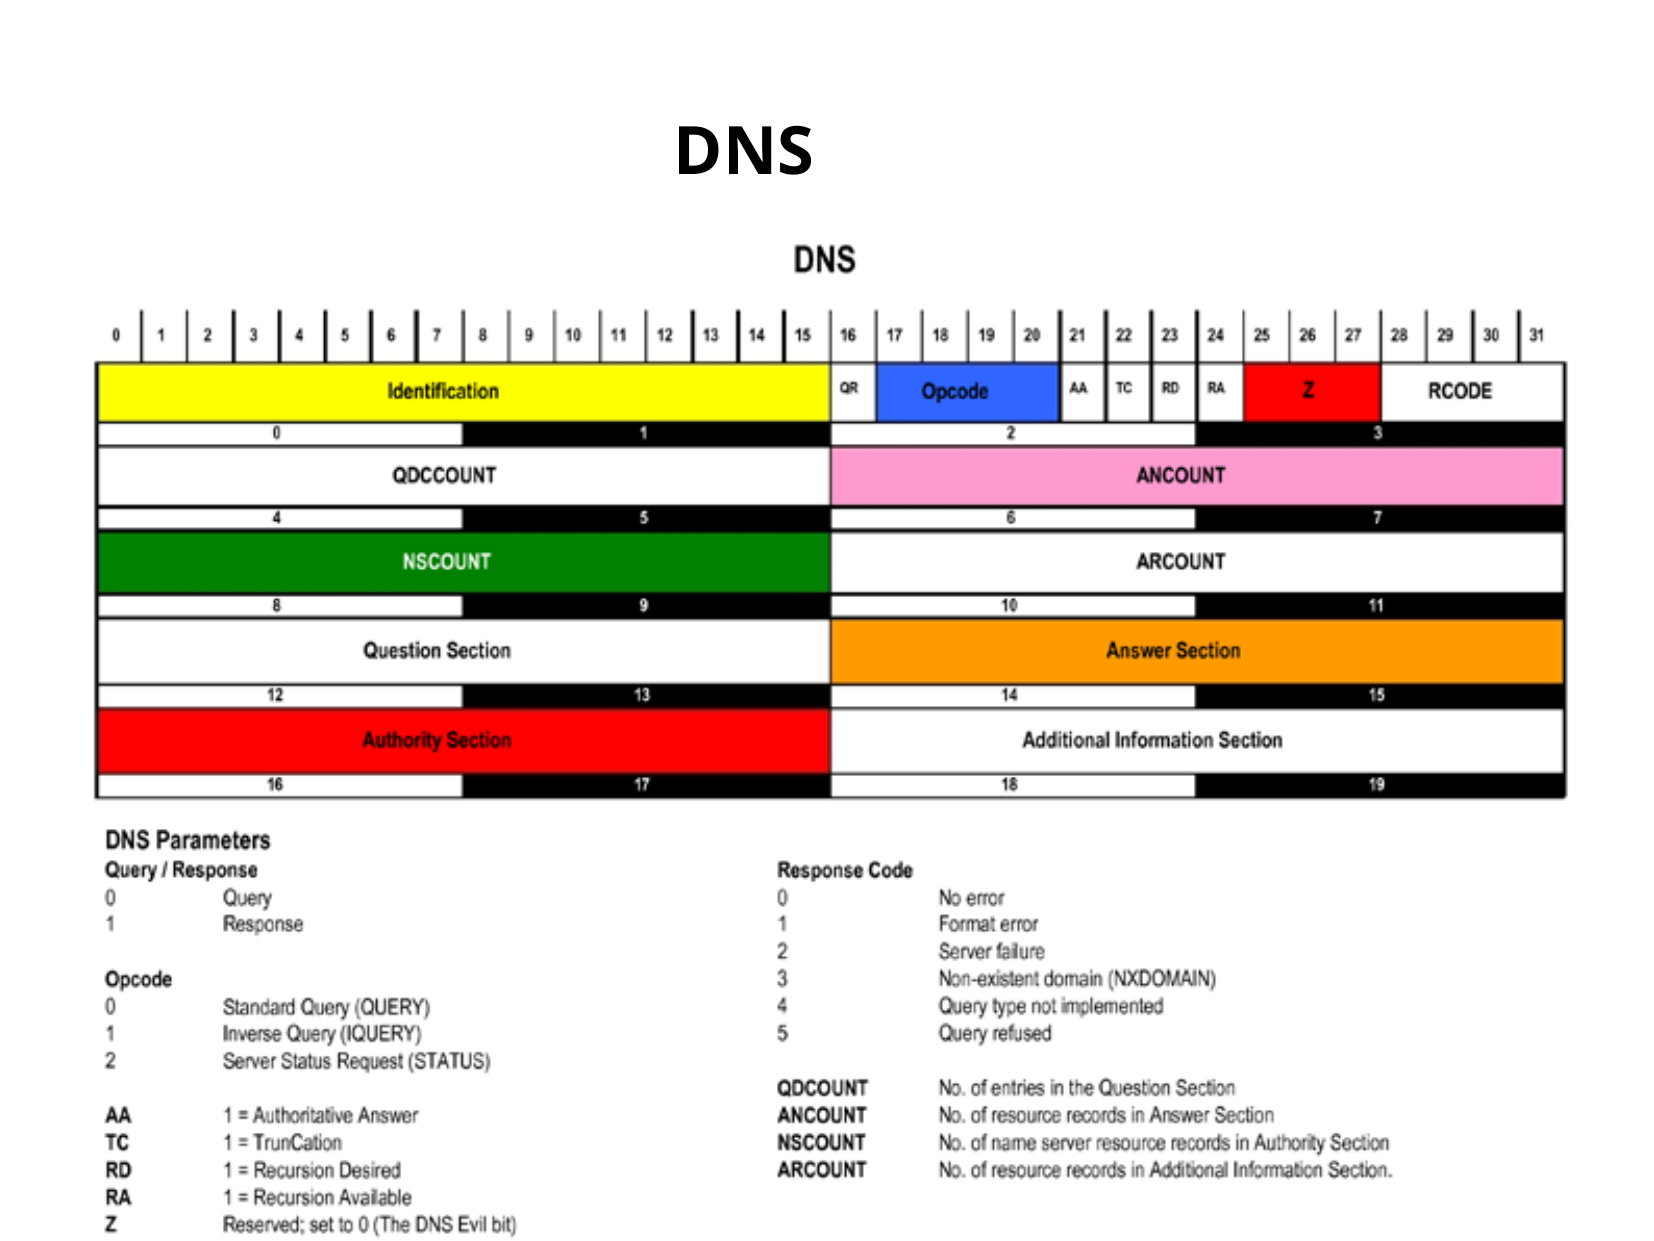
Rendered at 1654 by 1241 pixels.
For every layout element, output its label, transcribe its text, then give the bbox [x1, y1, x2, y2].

picture [0, 189, 1654, 1241]
title DNS [0, 49, 1489, 189]
